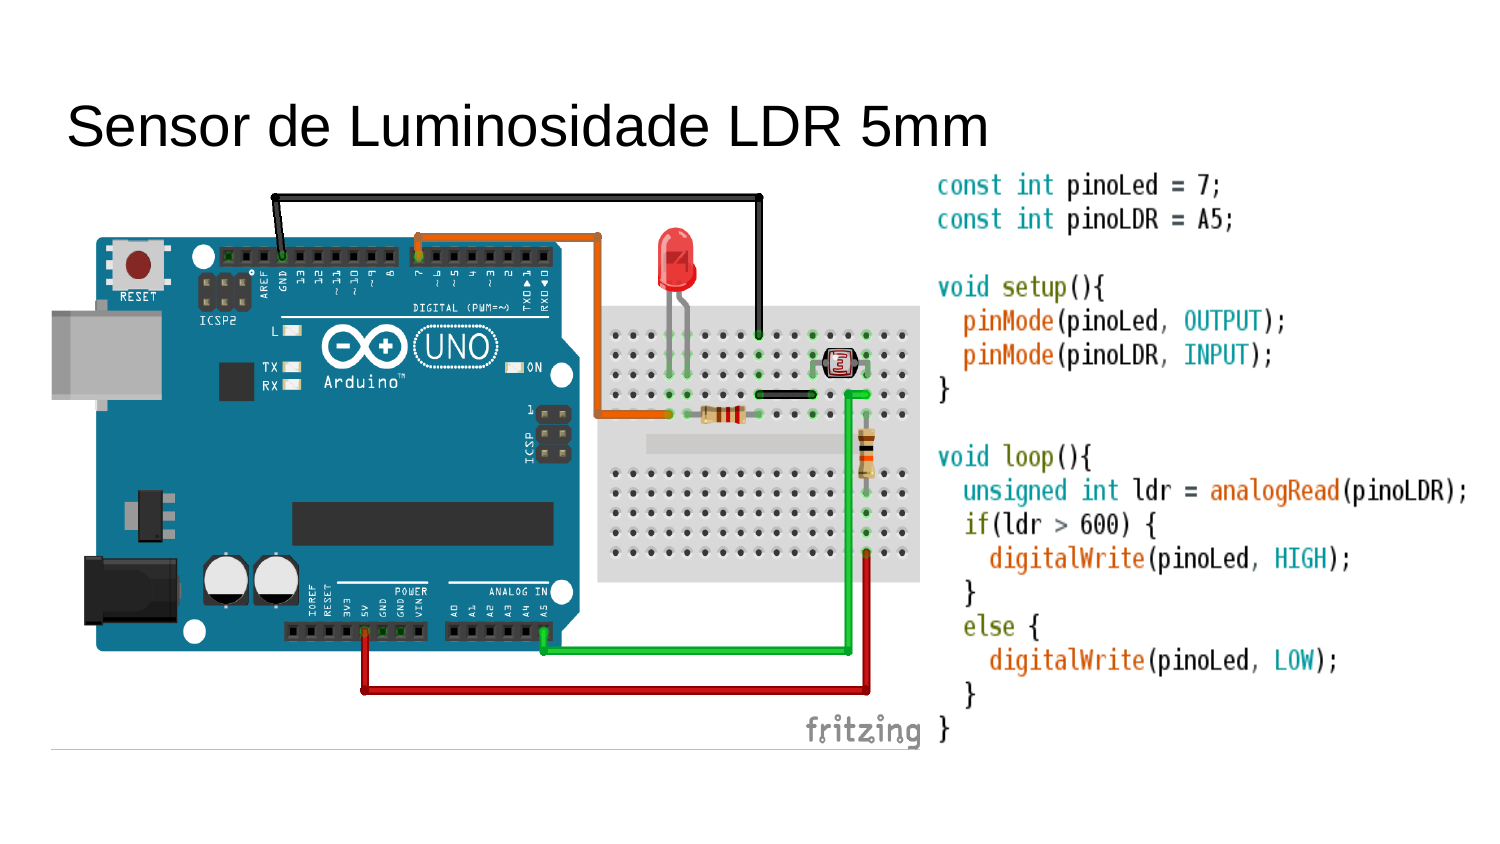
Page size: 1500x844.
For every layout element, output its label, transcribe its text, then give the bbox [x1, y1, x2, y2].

picture [931, 161, 1480, 755]
title Sensor de Luminosidade LDR 5mm [51, 72, 1449, 167]
picture [51, 188, 920, 750]
